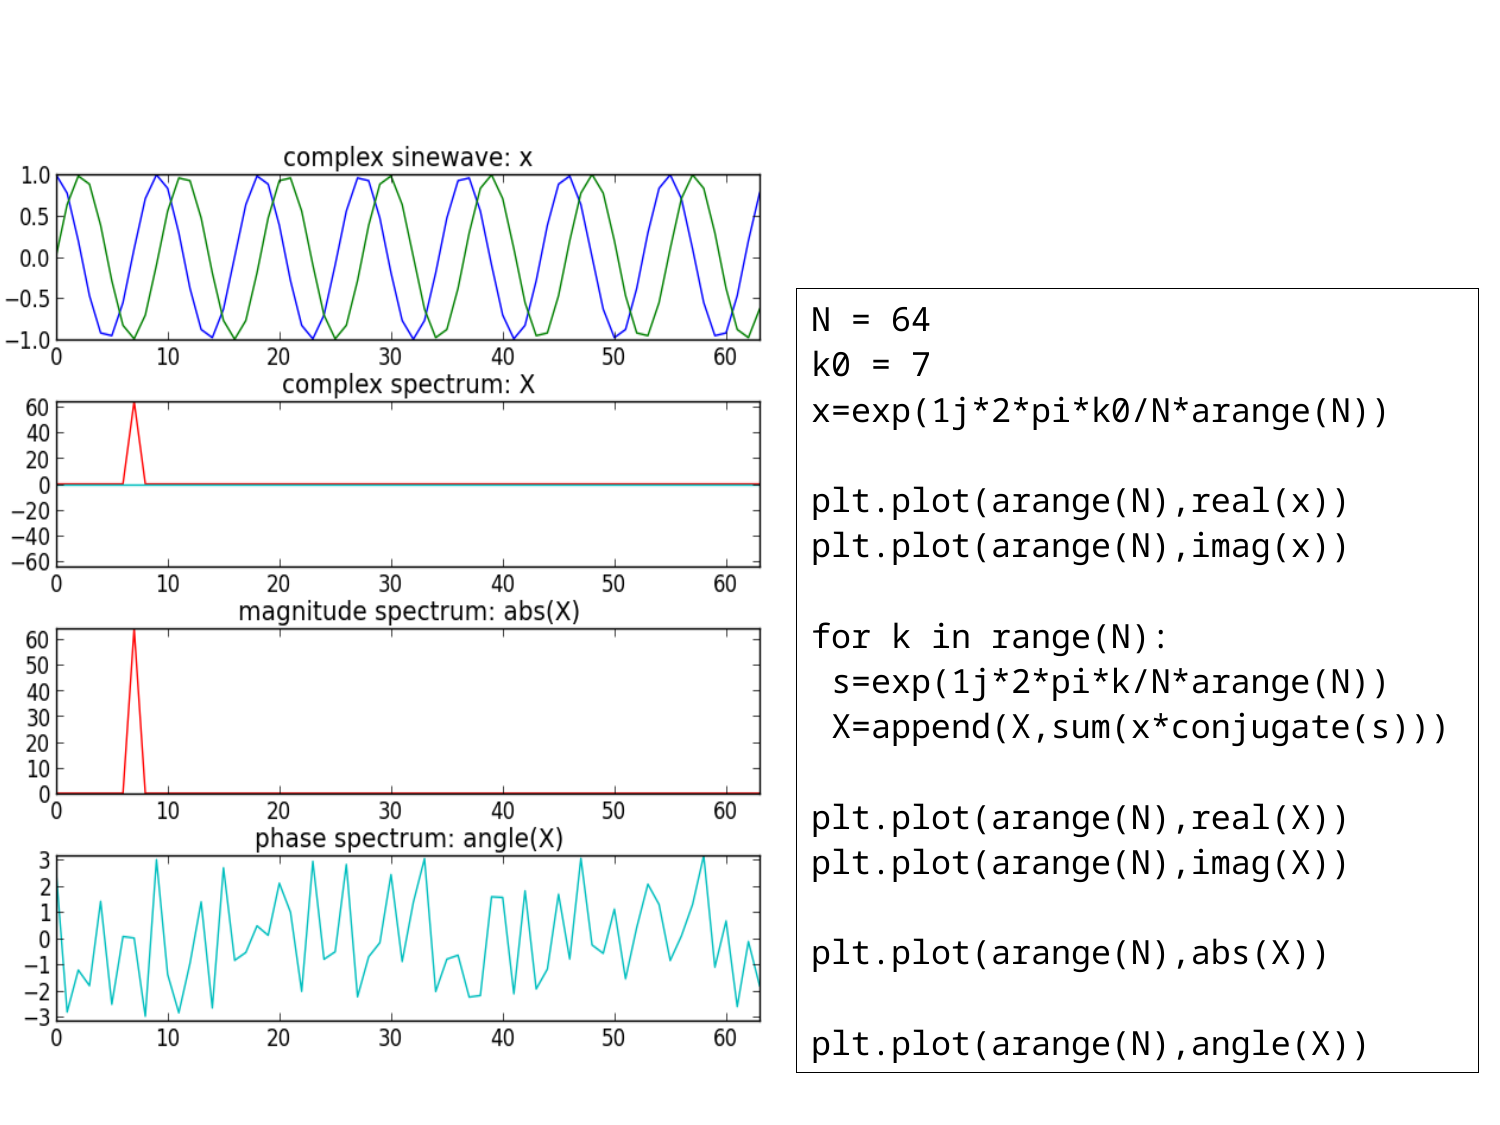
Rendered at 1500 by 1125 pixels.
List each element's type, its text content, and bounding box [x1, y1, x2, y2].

text_box N = 64 k0 = 7 x=exp(1j*2*pi*k0/N*arange(N)) plt.plot(arange(N),real(x)) plt.plot(arange(N),imag(x)) for k in range(N): s=exp(1j*2*pi*k/N*arange(N)) X=append(X,sum(x*conjugate(s))) plt.plot(arange(N),real(X)) plt.plot(arange(N),imag(X)) plt.plot(arange(N),abs(X)) plt.plot(arange(N),angle(X)) [796, 288, 1479, 869]
picture [0, 134, 781, 1066]
